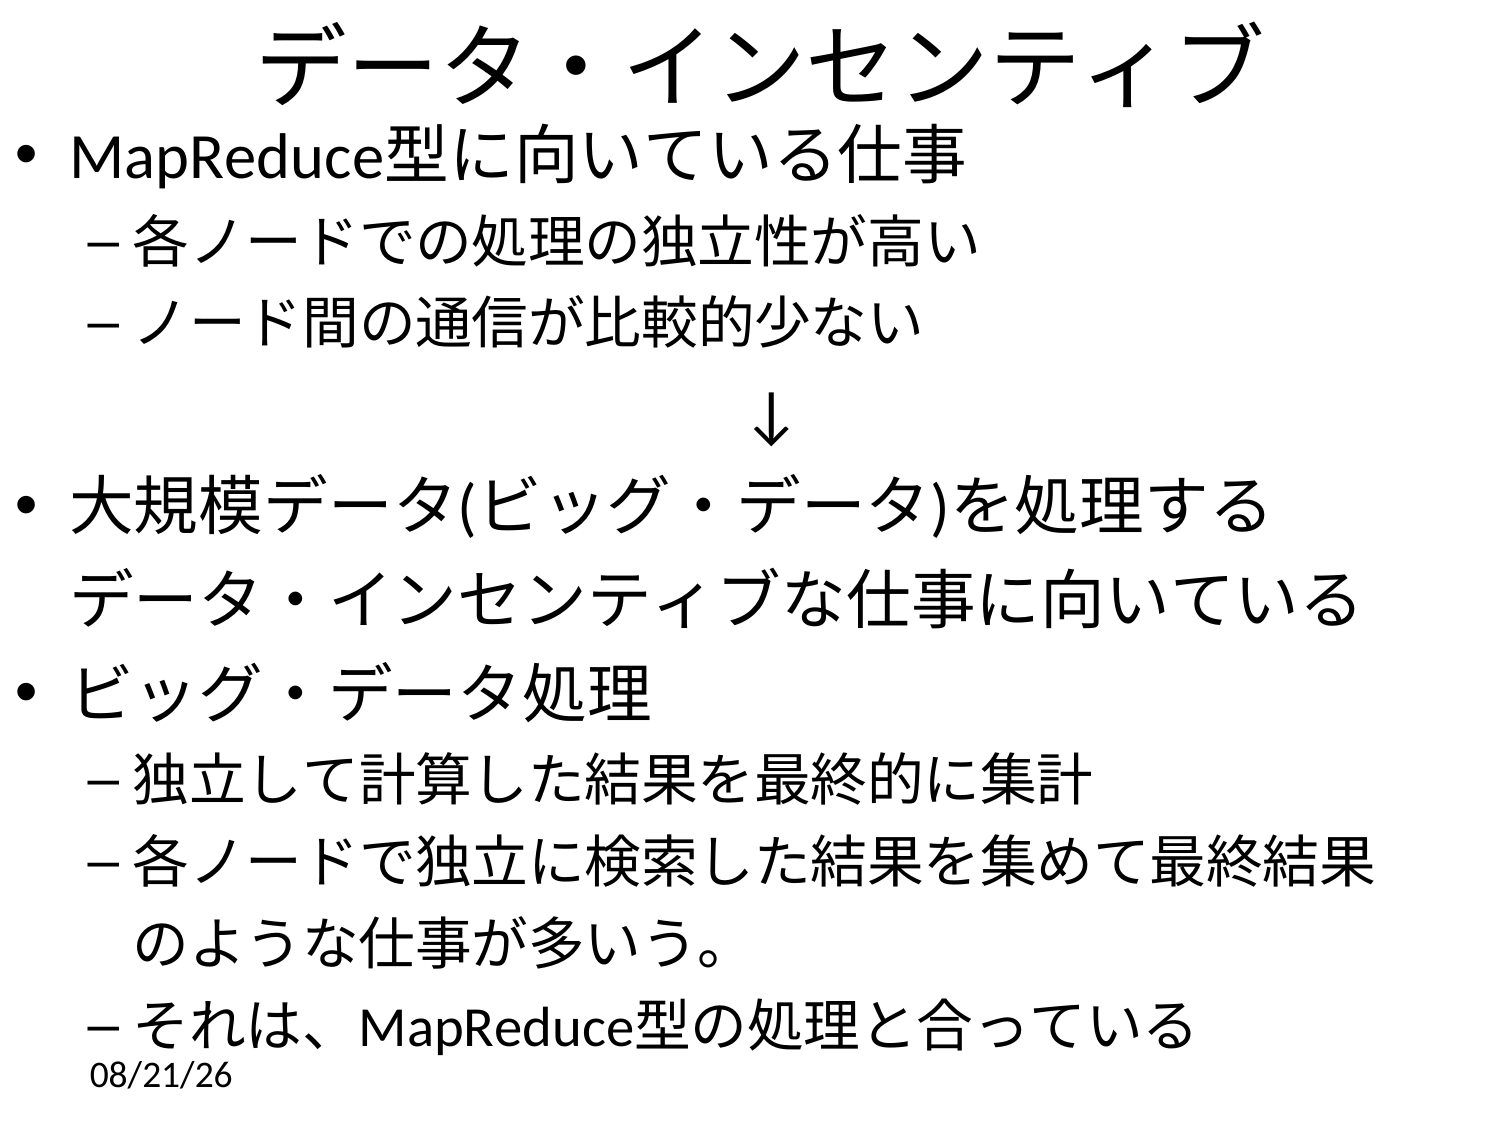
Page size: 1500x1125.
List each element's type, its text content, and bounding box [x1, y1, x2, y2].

list MapReduce型に向いている仕事 各ノードでの処理の独立性が高い ノード間の通信が比較的少ない ↓ 大規模データ(ビッグ・データ)を処理する データ・インセンティブな仕事に向いている ビッグ・データ処理 独立して計算した結果を最終的に集計 各ノードで独立に検索した結果を集めて最終結果 のような仕事が多いう。 それは、MapReduce型の処理と合っている [0, 106, 1489, 1075]
title データ・インセンティブ [75, 1, 1426, 106]
